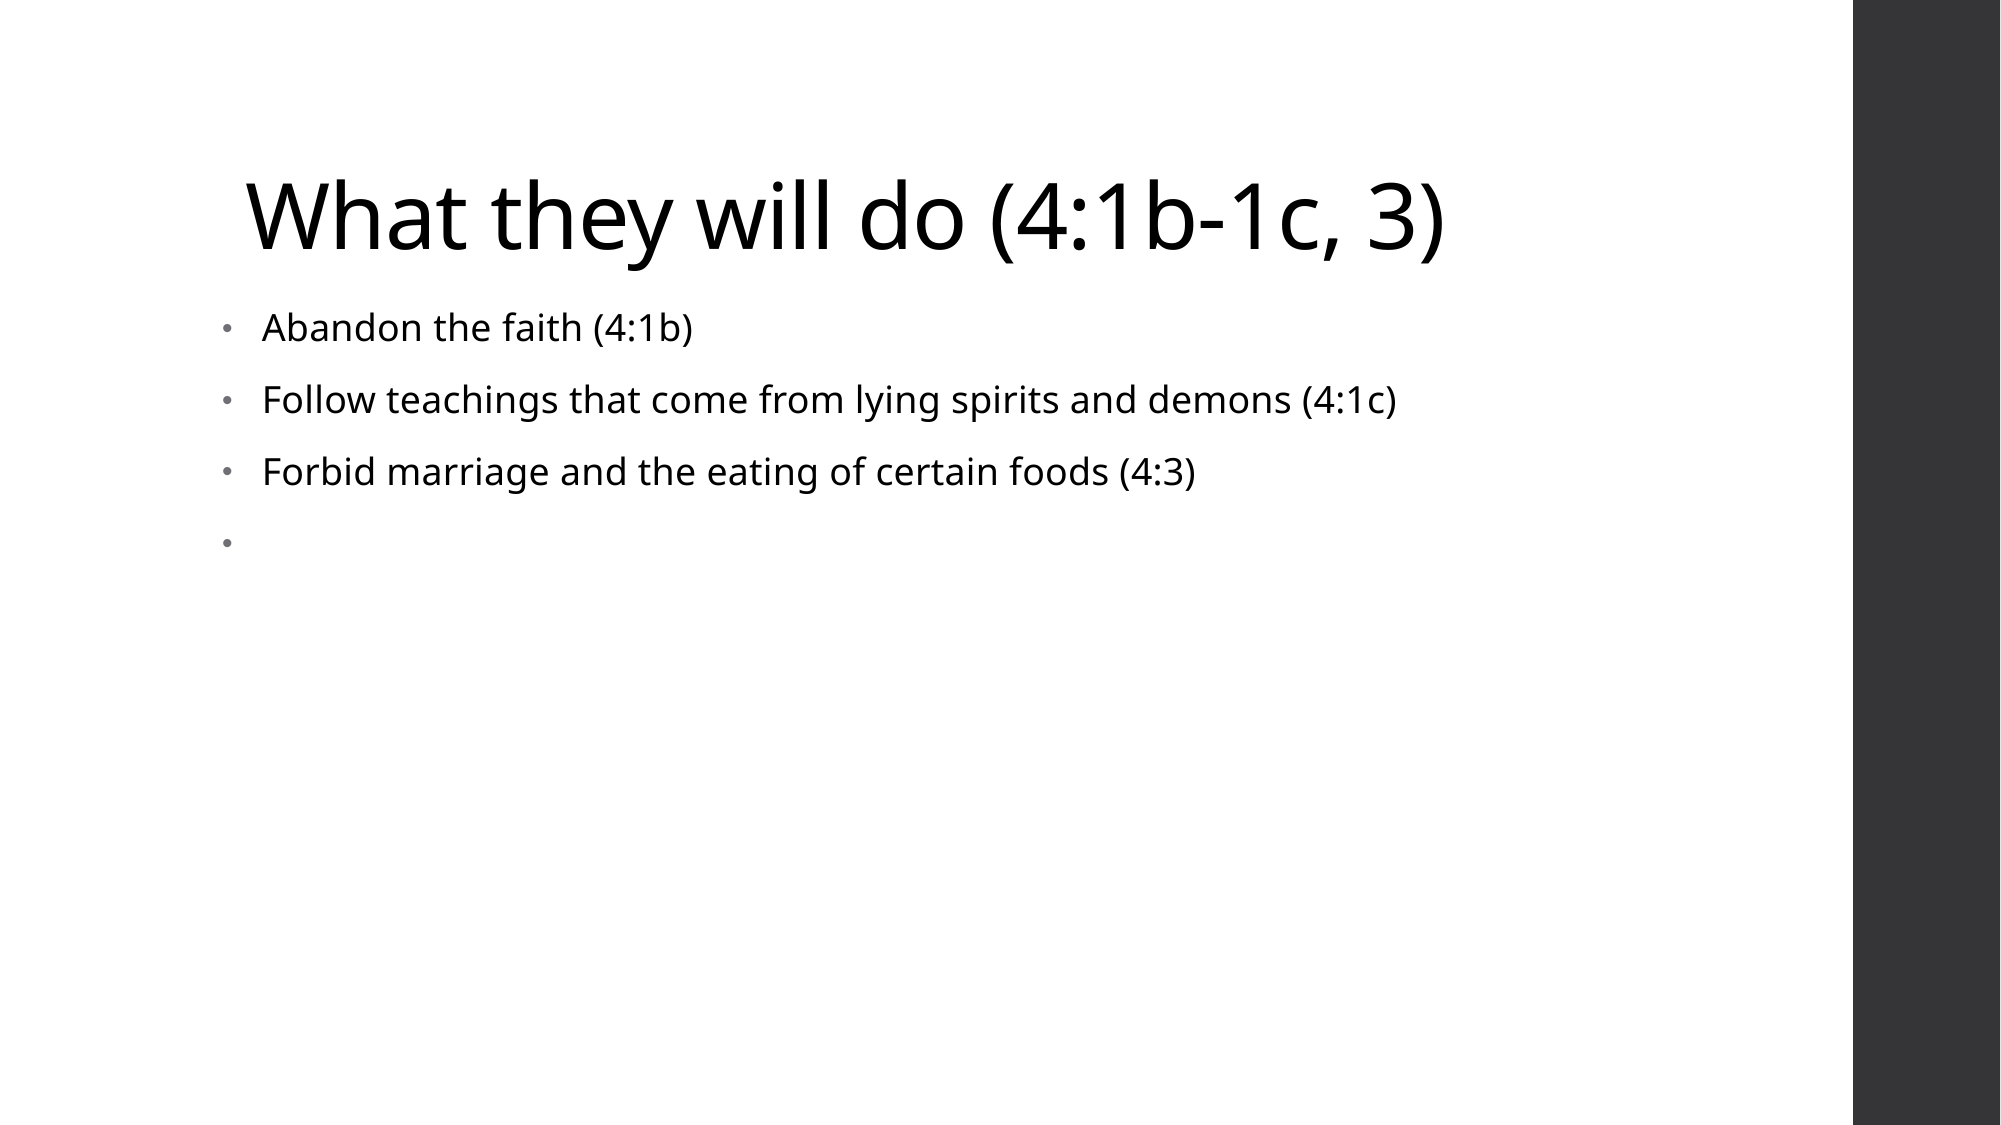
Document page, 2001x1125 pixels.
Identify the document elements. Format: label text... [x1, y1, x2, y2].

list Abandon the faith (4:1b) Follow teachings that come from lying spirits and demons (4:1c) Forbid marriage and the eating of certain foods (4:3) [206, 299, 1617, 1014]
title What they will do (4:1b-1c, 3) [206, 60, 1797, 278]
